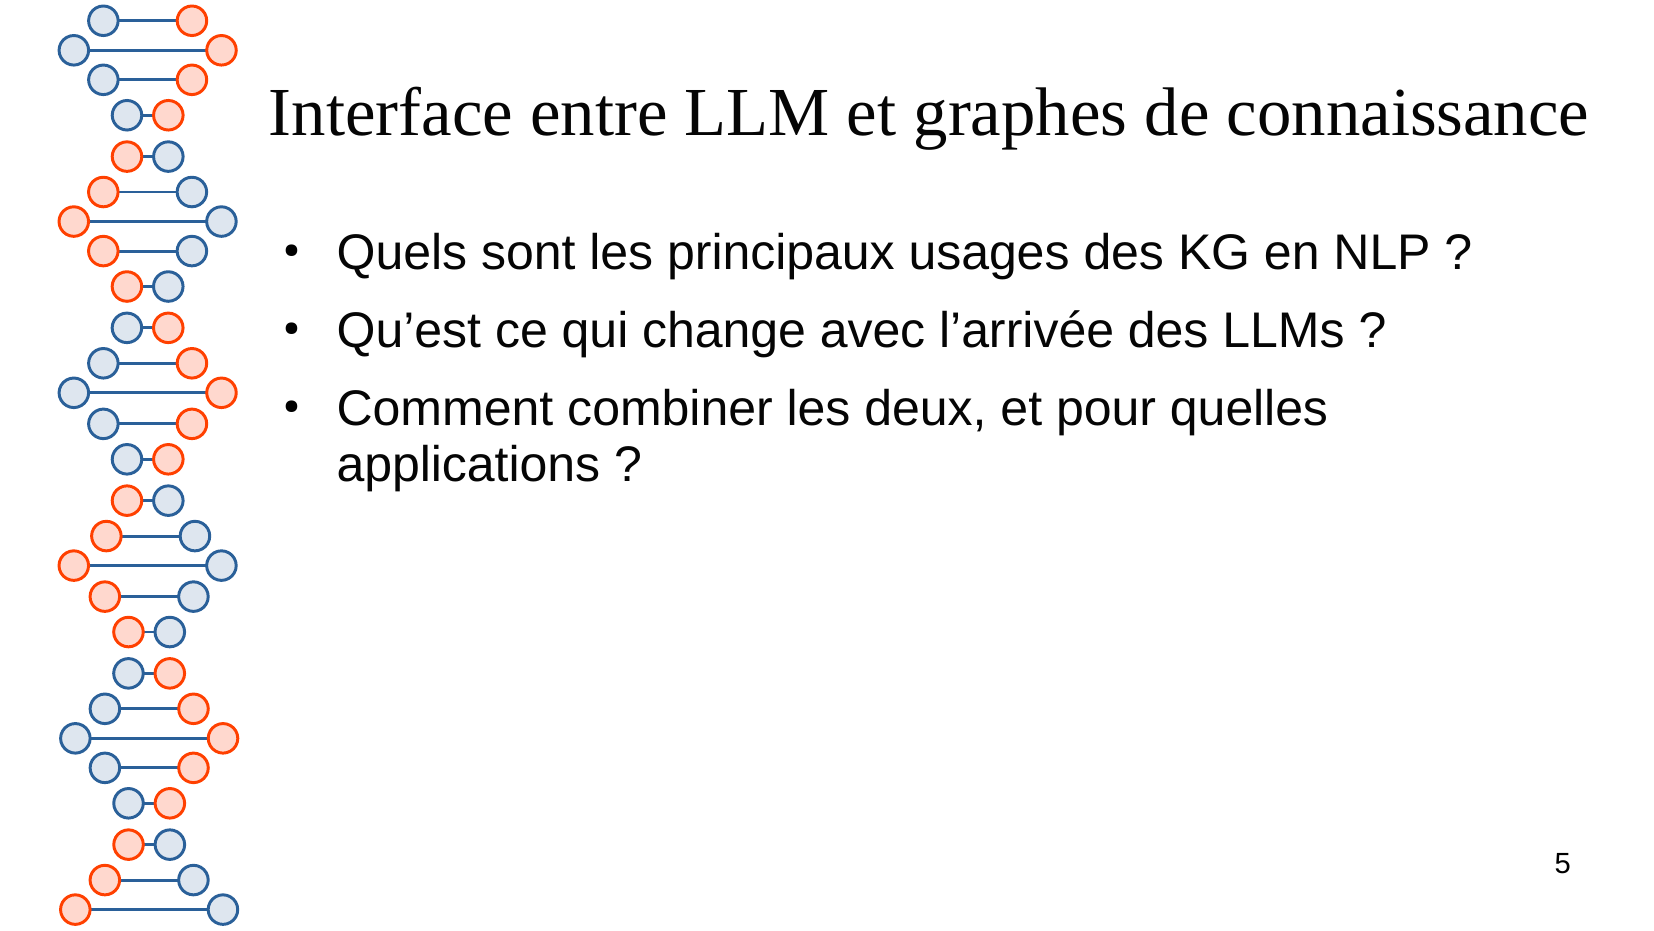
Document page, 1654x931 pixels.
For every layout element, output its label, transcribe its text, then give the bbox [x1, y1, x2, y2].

title Interface entre LLM et graphes de connaissance [265, 35, 1595, 189]
list Quels sont les principaux usages des KG en NLP ? Qu’est ce qui change avec l’arrivée des LLMs ? Comment combiner les deux, et pour quelles applications ? [265, 224, 1595, 764]
